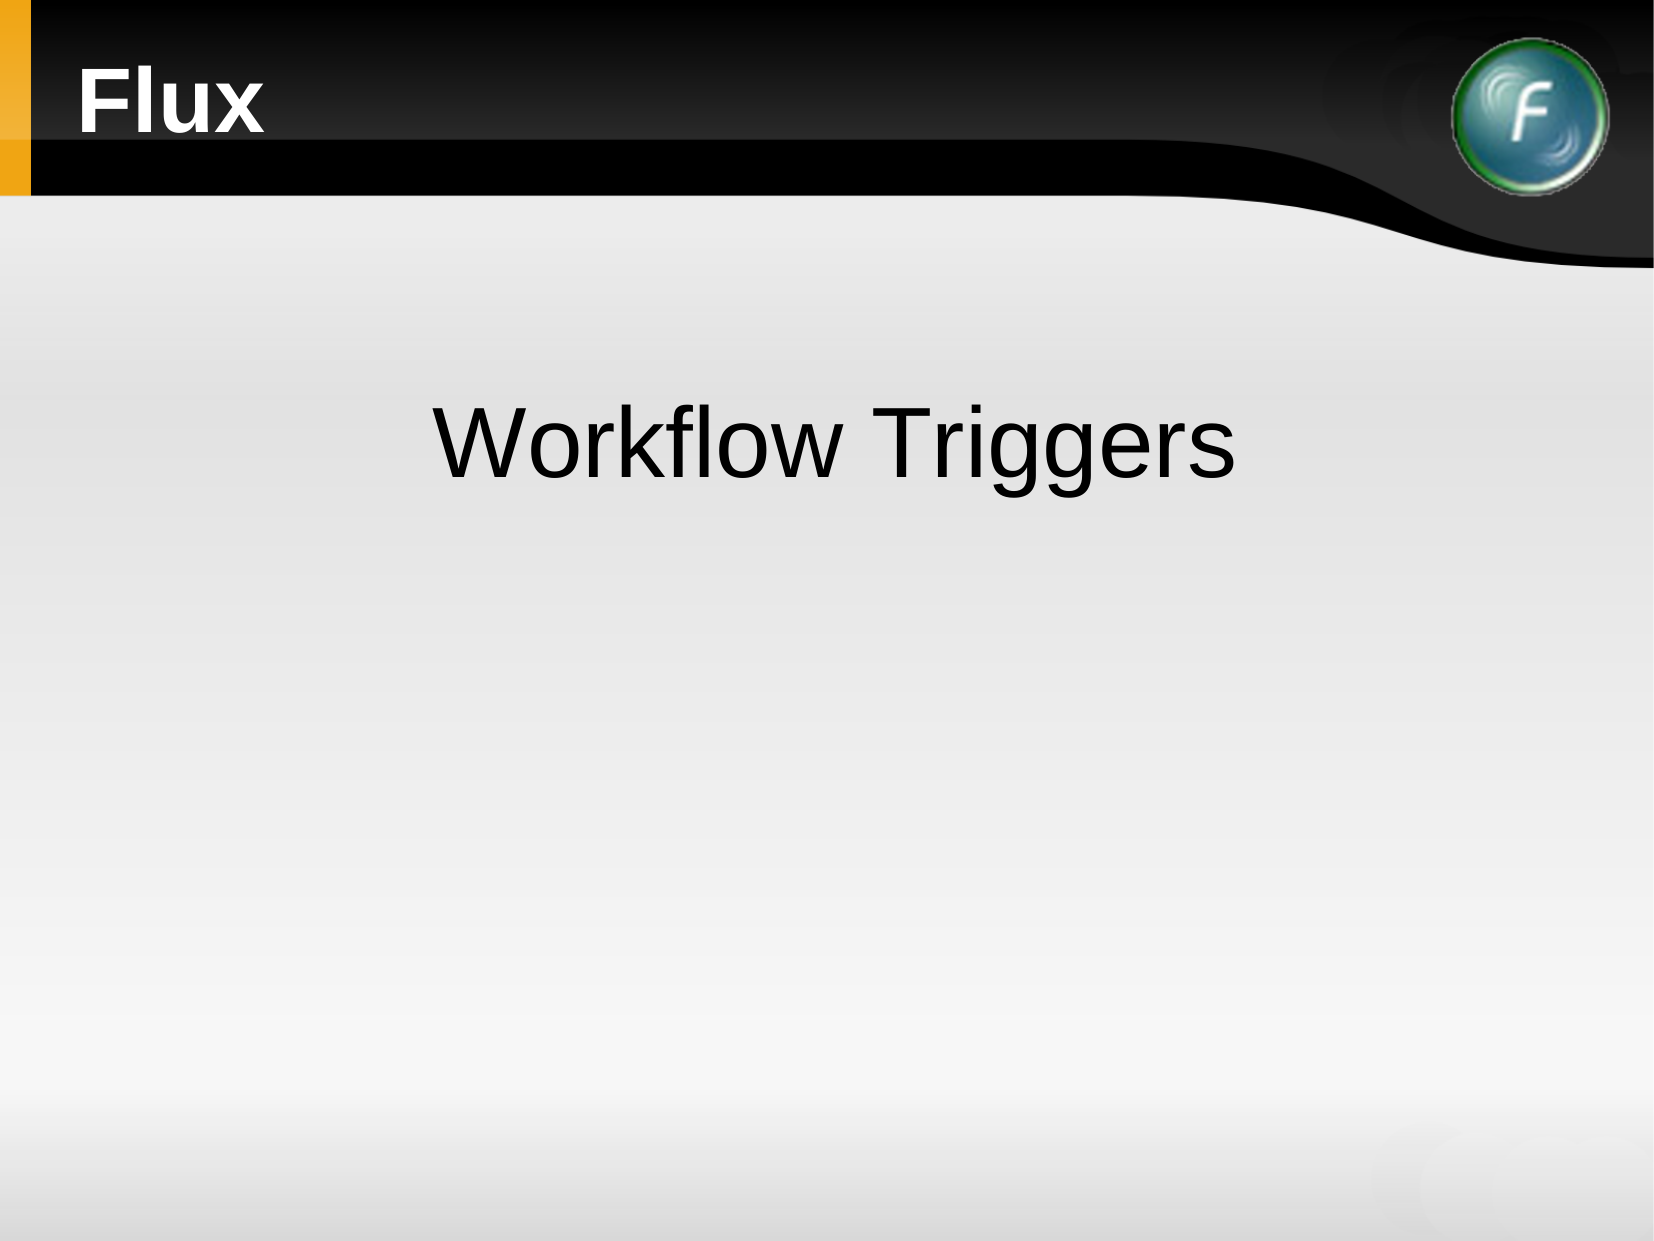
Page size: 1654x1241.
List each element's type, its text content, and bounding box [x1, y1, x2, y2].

picture [0, 0, 1654, 1241]
title Flux [76, 0, 1565, 208]
list Workflow Triggers [82, 290, 1571, 1109]
